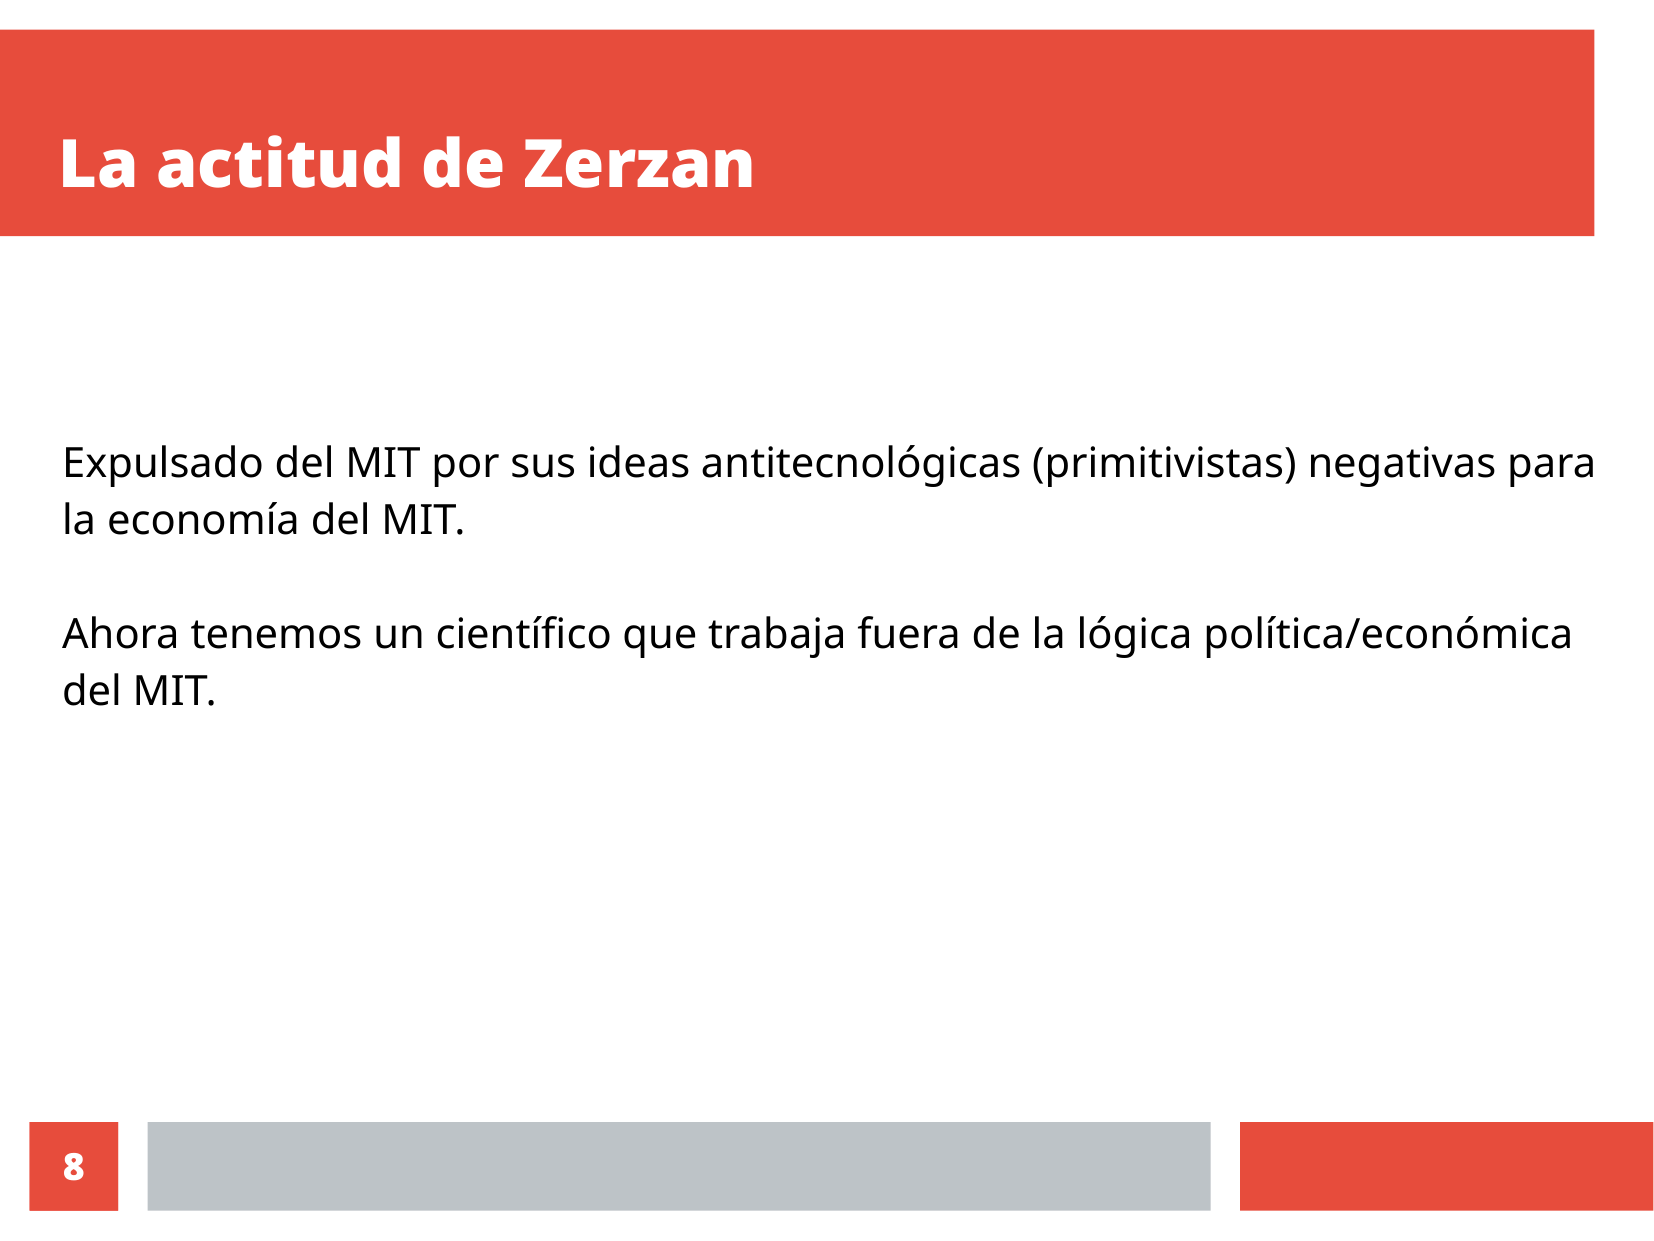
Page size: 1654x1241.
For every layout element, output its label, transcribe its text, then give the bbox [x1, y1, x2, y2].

title La actitud de Zerzan [59, 59, 1595, 207]
text_box Expulsado del MIT por sus ideas antitecnológicas (primitivistas) negativas para la economía del MIT. Ahora tenemos un científico que trabaja fuera de la lógica política/económica del MIT. [47, 425, 1619, 683]
